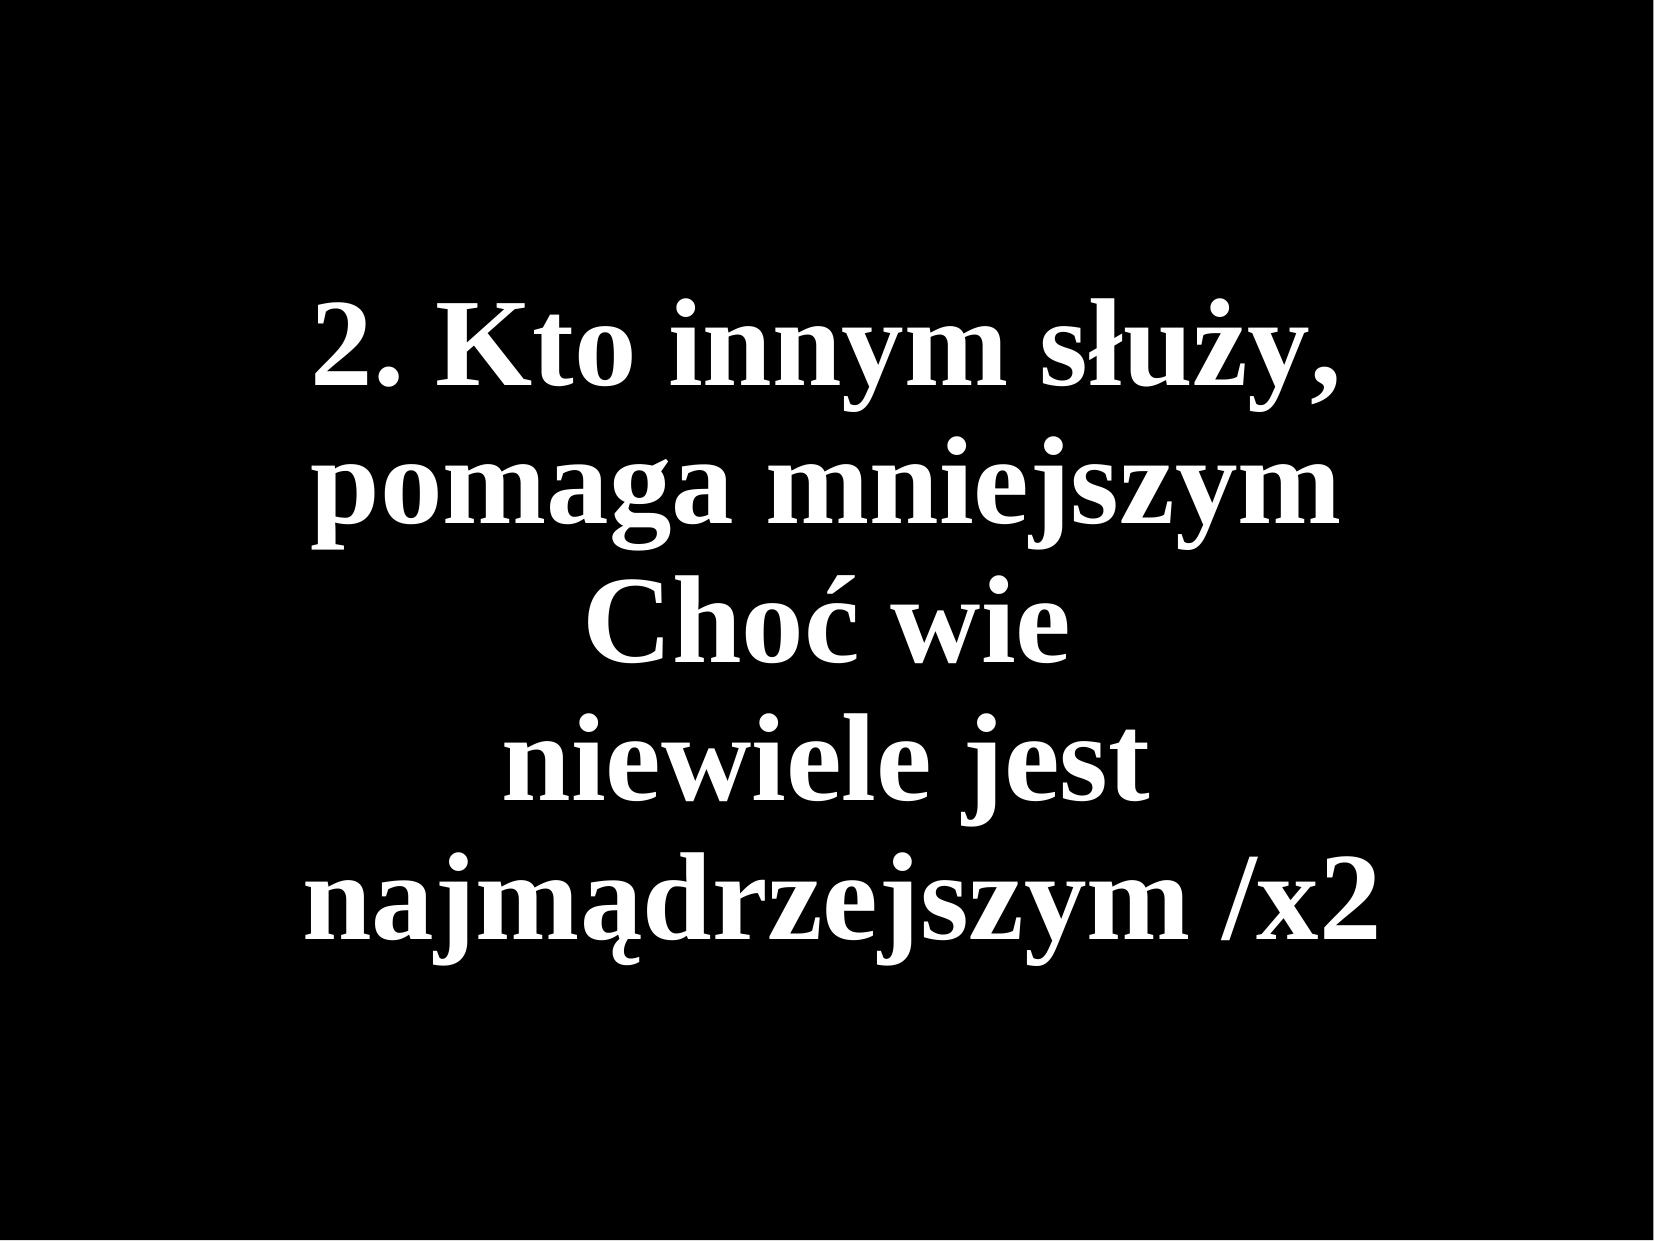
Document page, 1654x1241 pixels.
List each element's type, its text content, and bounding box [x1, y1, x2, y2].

title 2. Kto innym służy, pomaga mniejszym Choć wie niewiele jest najmądrzejszym /x2 [0, 0, 1654, 1241]
